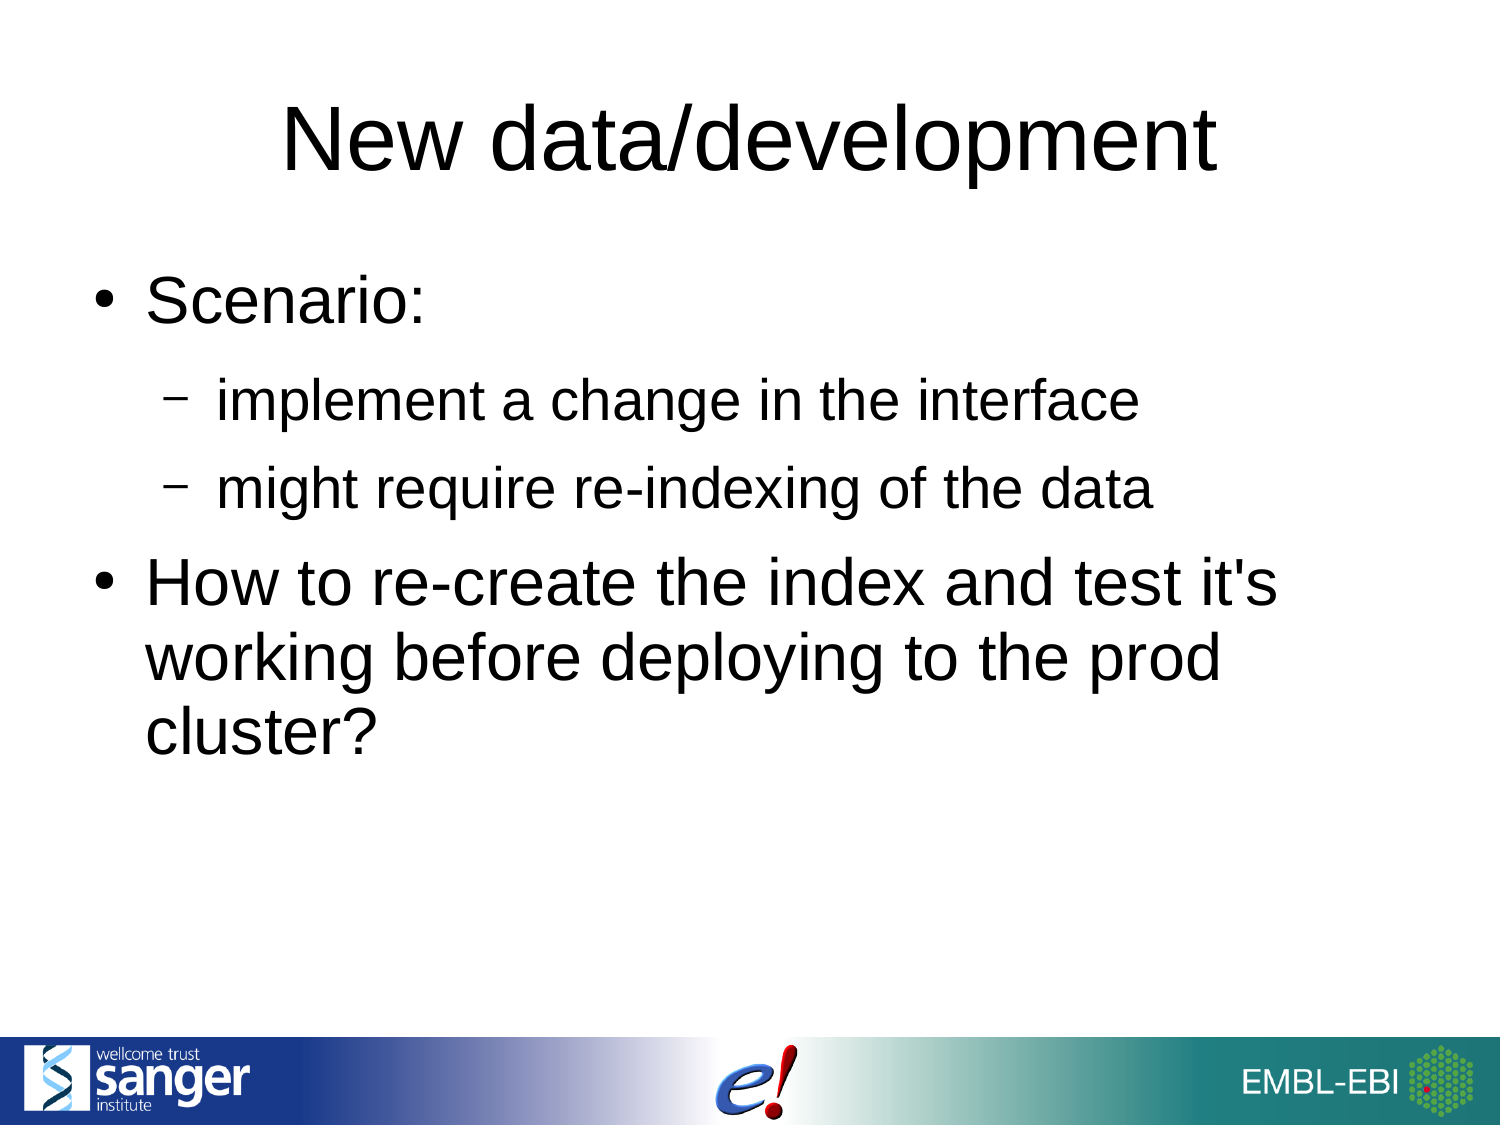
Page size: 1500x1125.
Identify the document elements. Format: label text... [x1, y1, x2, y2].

title New data/development [75, 44, 1425, 233]
list Scenario: implement a change in the interface might require re-indexing of the data How to re-create the index and test it's working before deploying to the prod cluster? [75, 263, 1395, 916]
picture [0, 1037, 1500, 1125]
